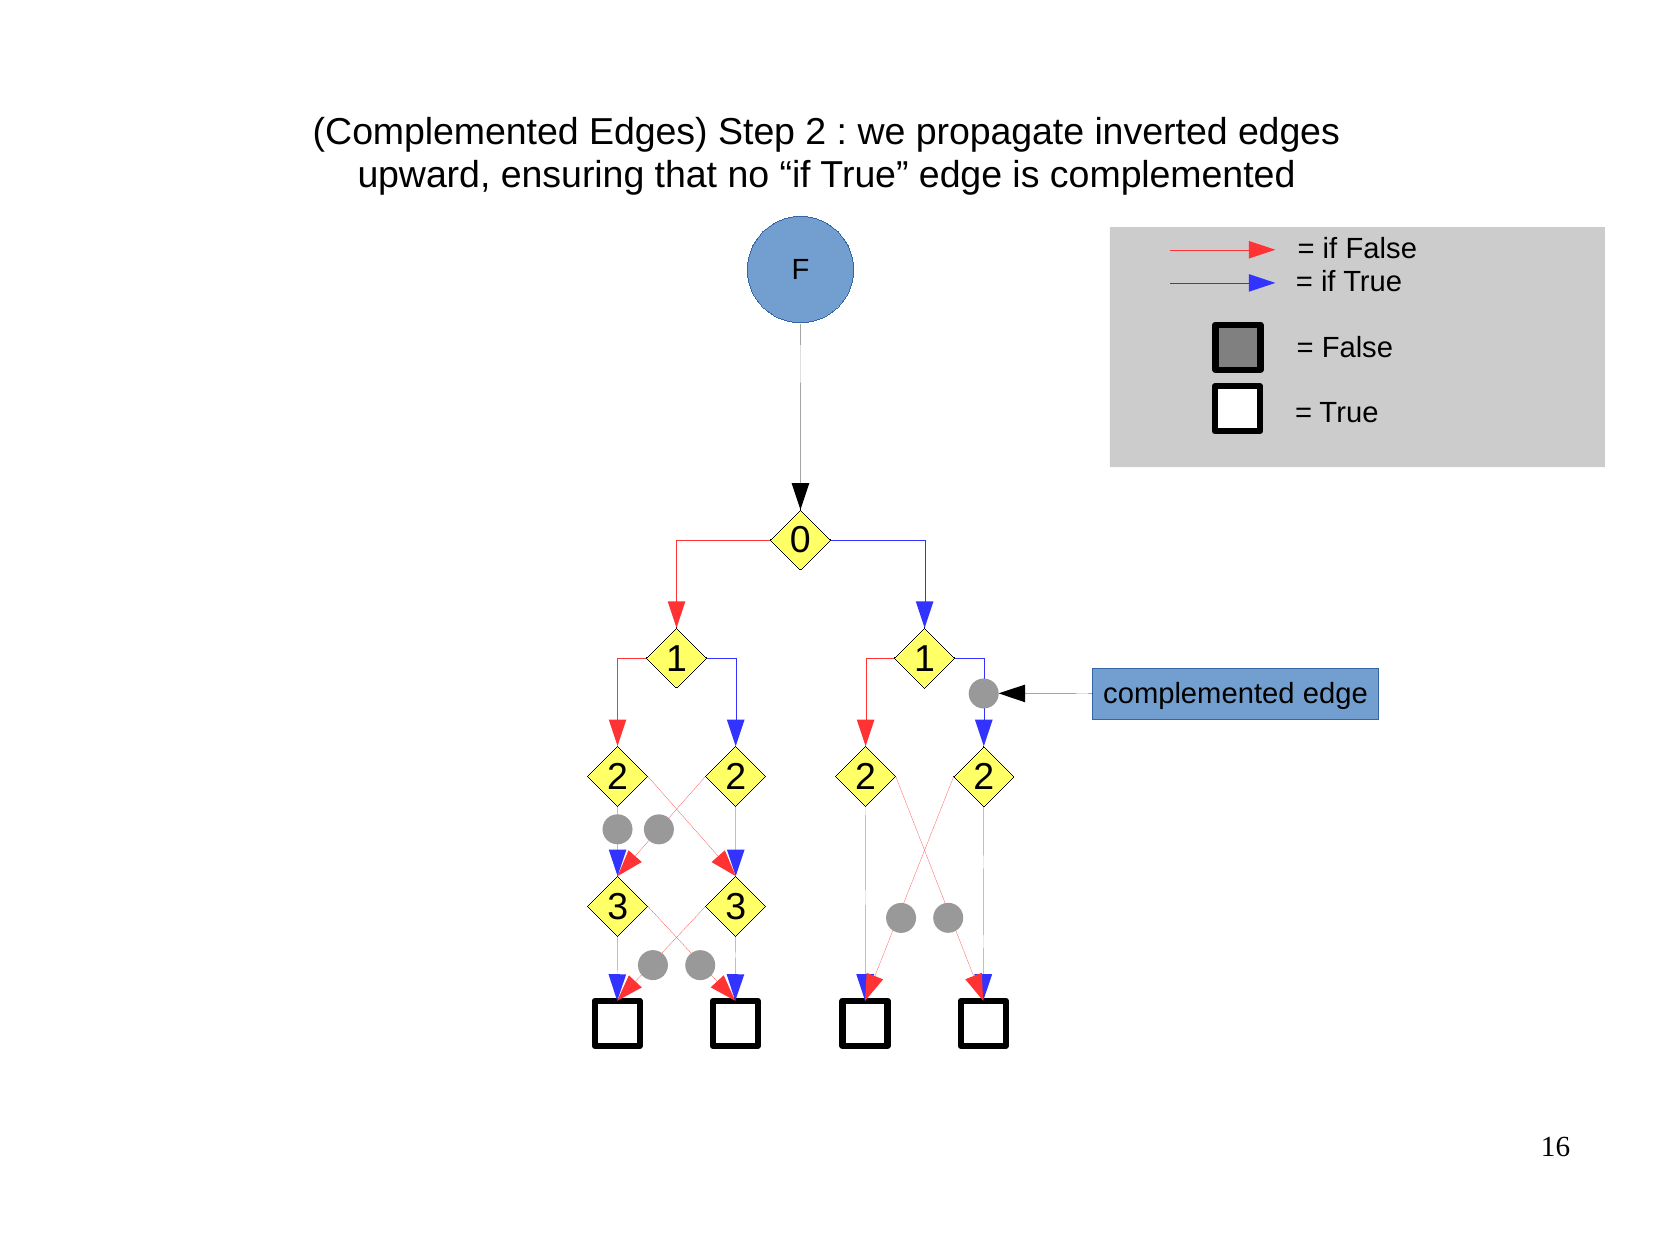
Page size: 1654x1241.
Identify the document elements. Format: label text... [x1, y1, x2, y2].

text_box F [747, 216, 854, 323]
text_box 3 [587, 876, 648, 937]
text_box [602, 814, 633, 845]
text_box [1215, 386, 1261, 432]
text_box 0 [770, 509, 831, 570]
text_box complemented edge [1092, 668, 1379, 720]
text_box 2 [705, 746, 766, 807]
text_box [637, 950, 668, 981]
text_box 2 [835, 746, 896, 807]
text_box [685, 950, 716, 981]
text_box [933, 902, 964, 933]
text_box 1 [646, 627, 707, 688]
text_box [886, 902, 917, 933]
text_box [968, 678, 999, 709]
text_box 2 [587, 746, 648, 807]
text_box [594, 1000, 640, 1046]
text_box [712, 1000, 758, 1046]
text_box 1 [894, 627, 955, 689]
text_box [643, 814, 674, 845]
title (Complemented Edges) Step 2 : we propagate inverted edges upward, ensuring that no “if True” edge is complemented [82, 49, 1571, 257]
text_box [842, 1000, 888, 1046]
text_box 2 [954, 746, 1014, 807]
text_box [1215, 324, 1261, 370]
text_box = if False = if True = False = True [1109, 227, 1605, 468]
text_box [960, 1000, 1006, 1046]
text_box 3 [705, 876, 766, 937]
